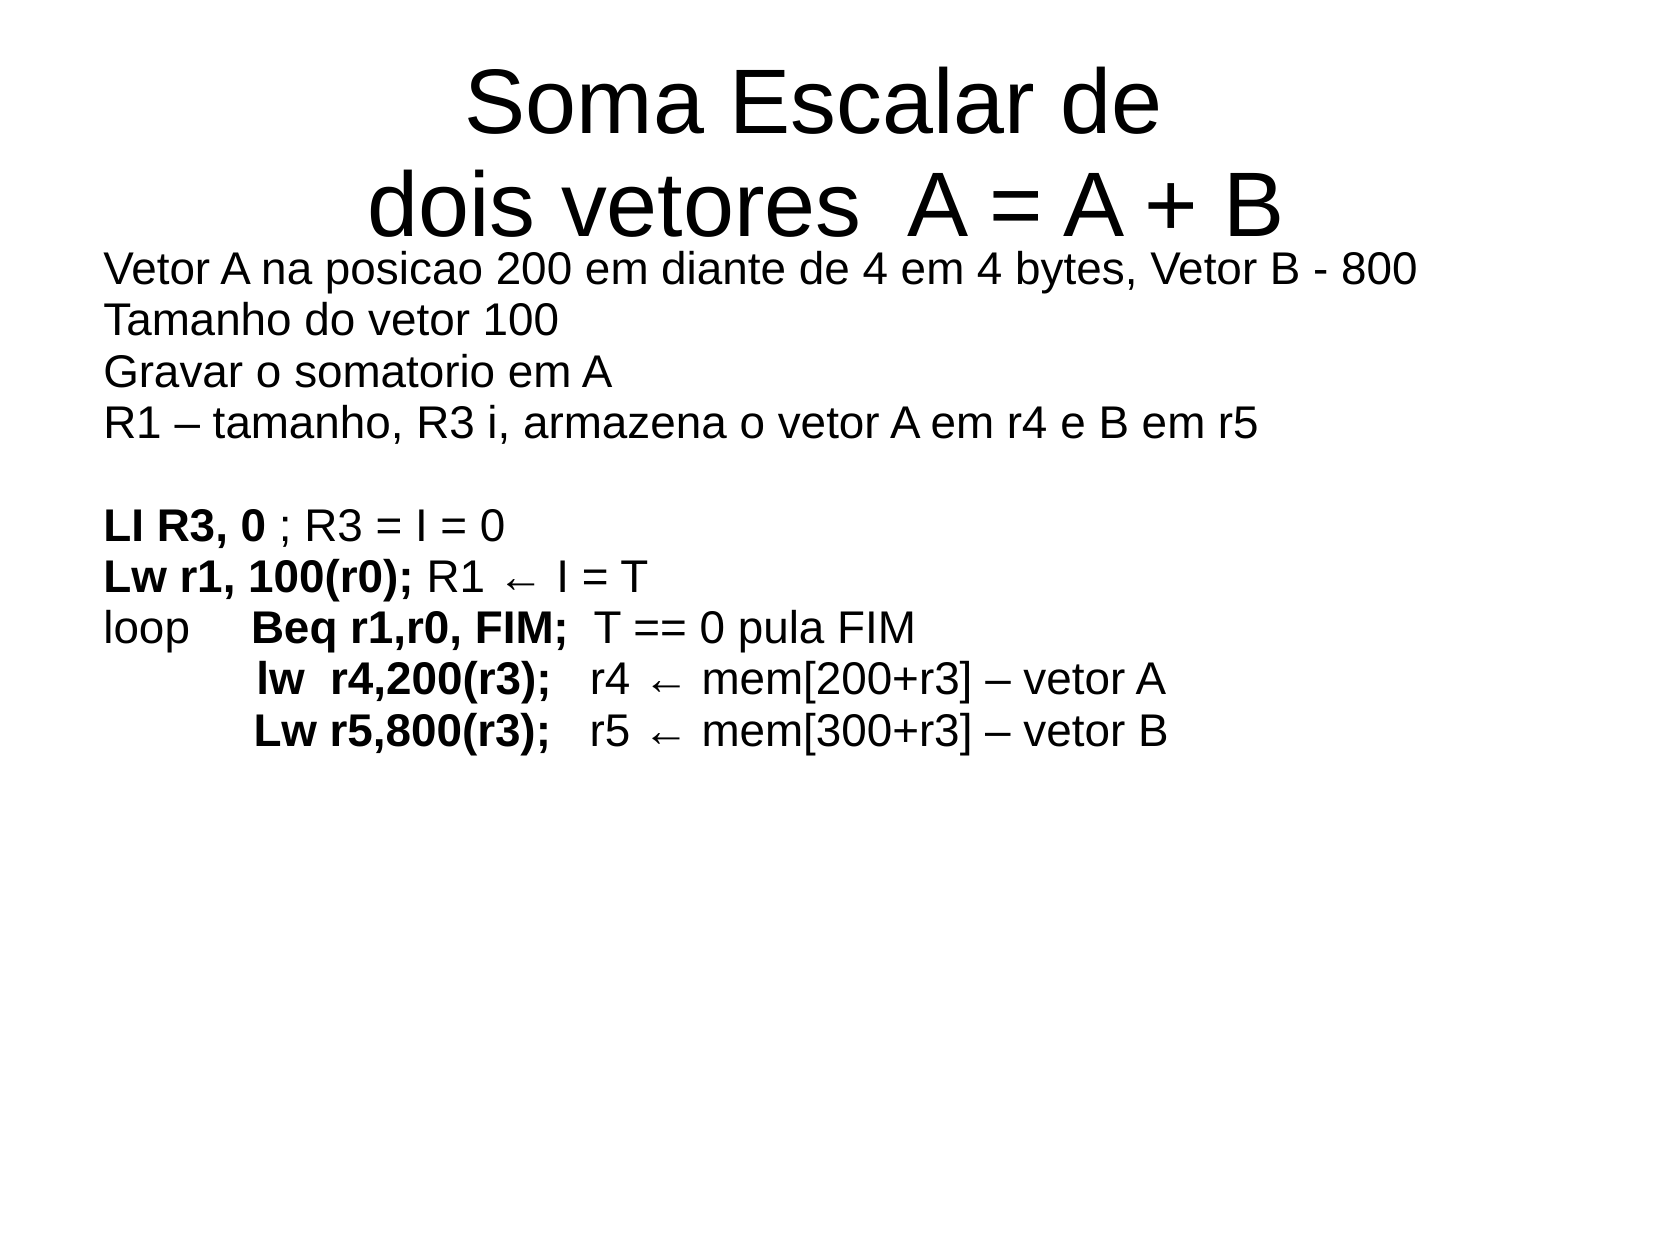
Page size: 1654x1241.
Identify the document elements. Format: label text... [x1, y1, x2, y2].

title Soma Escalar de dois vetores A = A + B [82, 49, 1571, 257]
text_box Vetor A na posicao 200 em diante de 4 em 4 bytes, Vetor B - 800 Tamanho do vetor 100 Gravar o somatorio em A R1 – tamanho, R3 i, armazena o vetor A em r4 e B em r5 LI R3, 0 ; R3 = I = 0 Lw r1, 100(r0); R1 ← I = T loop Beq r1,r0, FIM; T == 0 pula FIM lw r4,200(r3); r4 ← mem[200+r3] – vetor A Lw r5,800(r3); r5 ← mem[300+r3] – vetor B [88, 235, 1557, 1123]
